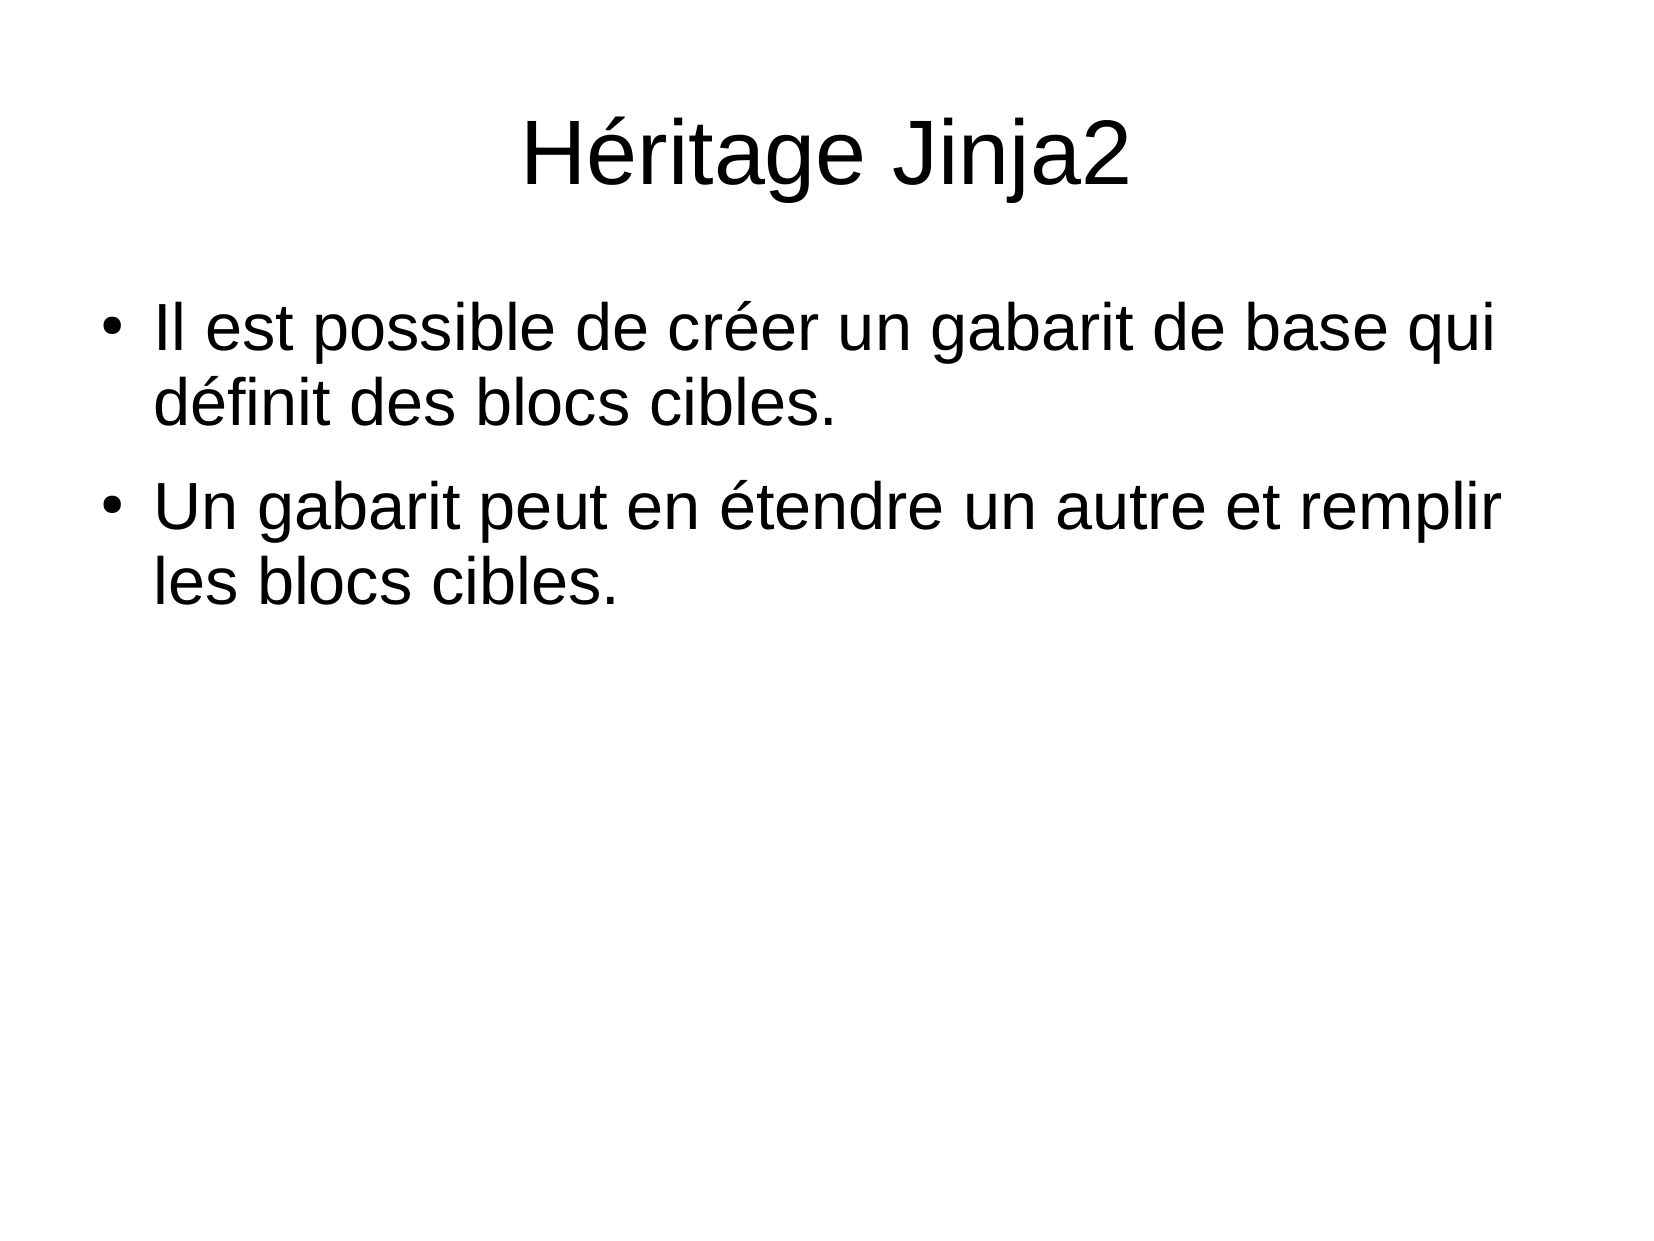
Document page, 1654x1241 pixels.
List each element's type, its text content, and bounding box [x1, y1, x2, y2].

title Héritage Jinja2 [82, 49, 1571, 257]
list Il est possible de créer un gabarit de base qui définit des blocs cibles. Un gabarit peut en étendre un autre et remplir les blocs cibles. [82, 290, 1538, 1010]
